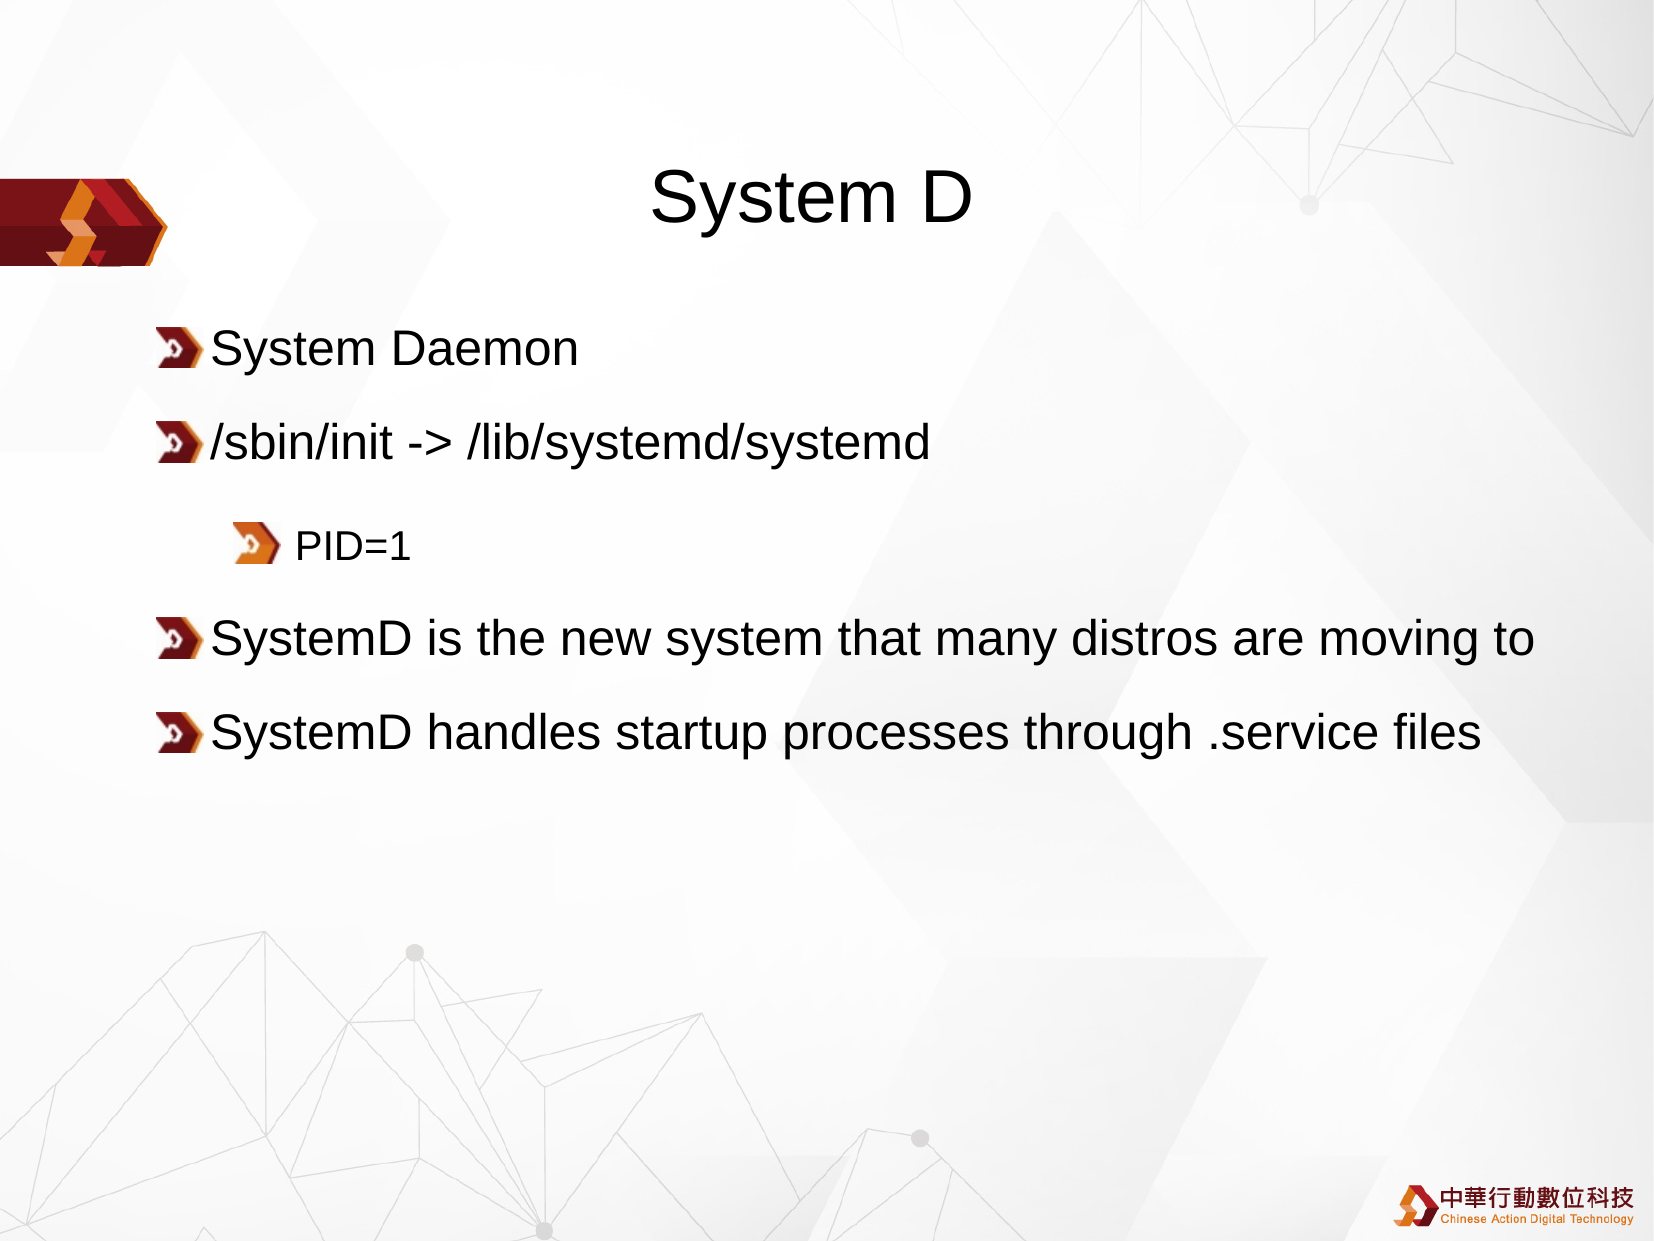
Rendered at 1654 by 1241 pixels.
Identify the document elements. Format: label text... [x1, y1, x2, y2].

list System Daemon /sbin/init -> /lib/systemd/systemd PID=1 SystemD is the new system that many distros are moving to SystemD handles startup processes through .service files [118, 319, 1571, 1040]
picture [0, 0, 1654, 1241]
title System D [118, 112, 1506, 281]
